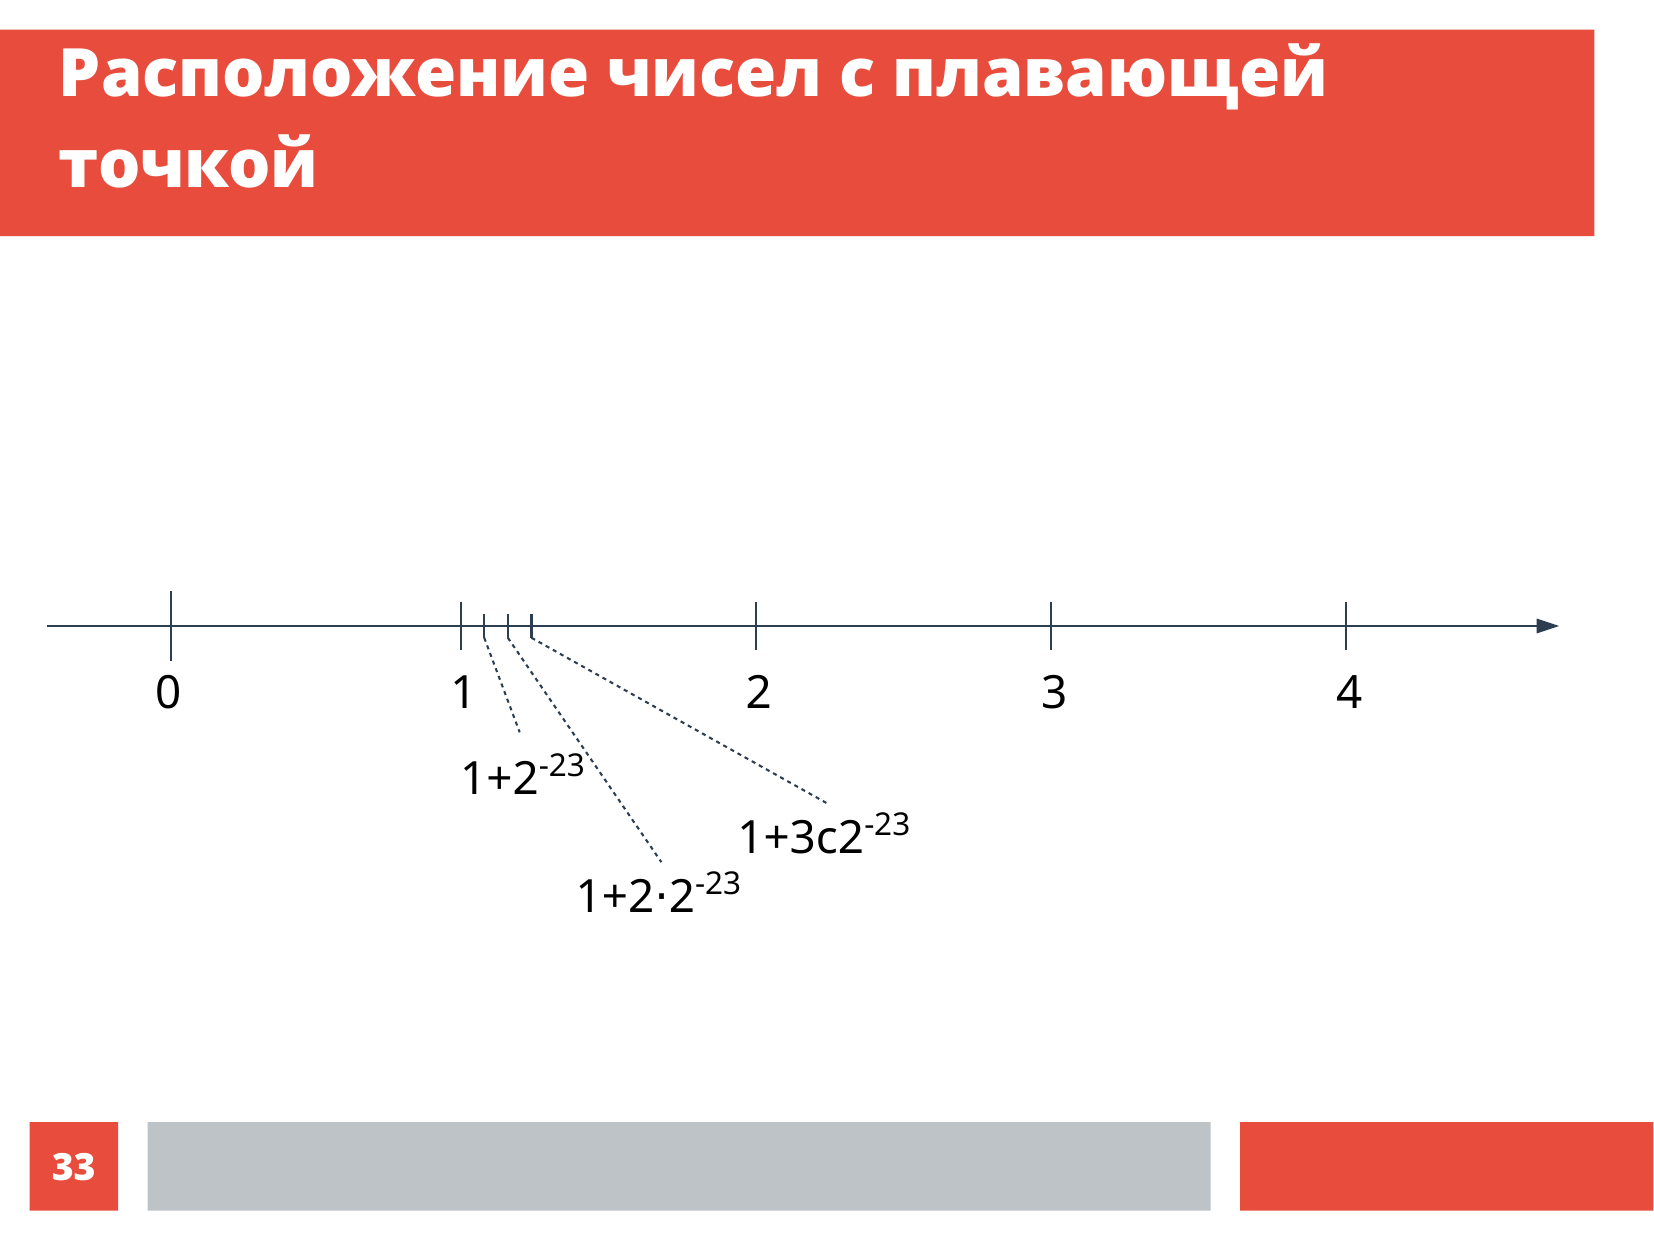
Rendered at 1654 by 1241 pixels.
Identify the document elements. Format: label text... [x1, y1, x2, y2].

text_box 1 [437, 661, 491, 721]
text_box 1+2⋅2-23 [631, 882, 646, 907]
text_box 2 [732, 661, 786, 721]
text_box 3 [1027, 661, 1081, 721]
text_box 1+2⋅2-23 [631, 862, 686, 922]
text_box 0 [141, 661, 195, 721]
text_box 1+2-23 [496, 744, 550, 804]
title Расположение чисел с плавающей точкой [59, 59, 1595, 207]
text_box 1+3с2-23 [797, 803, 851, 863]
text_box 4 [1322, 661, 1376, 721]
